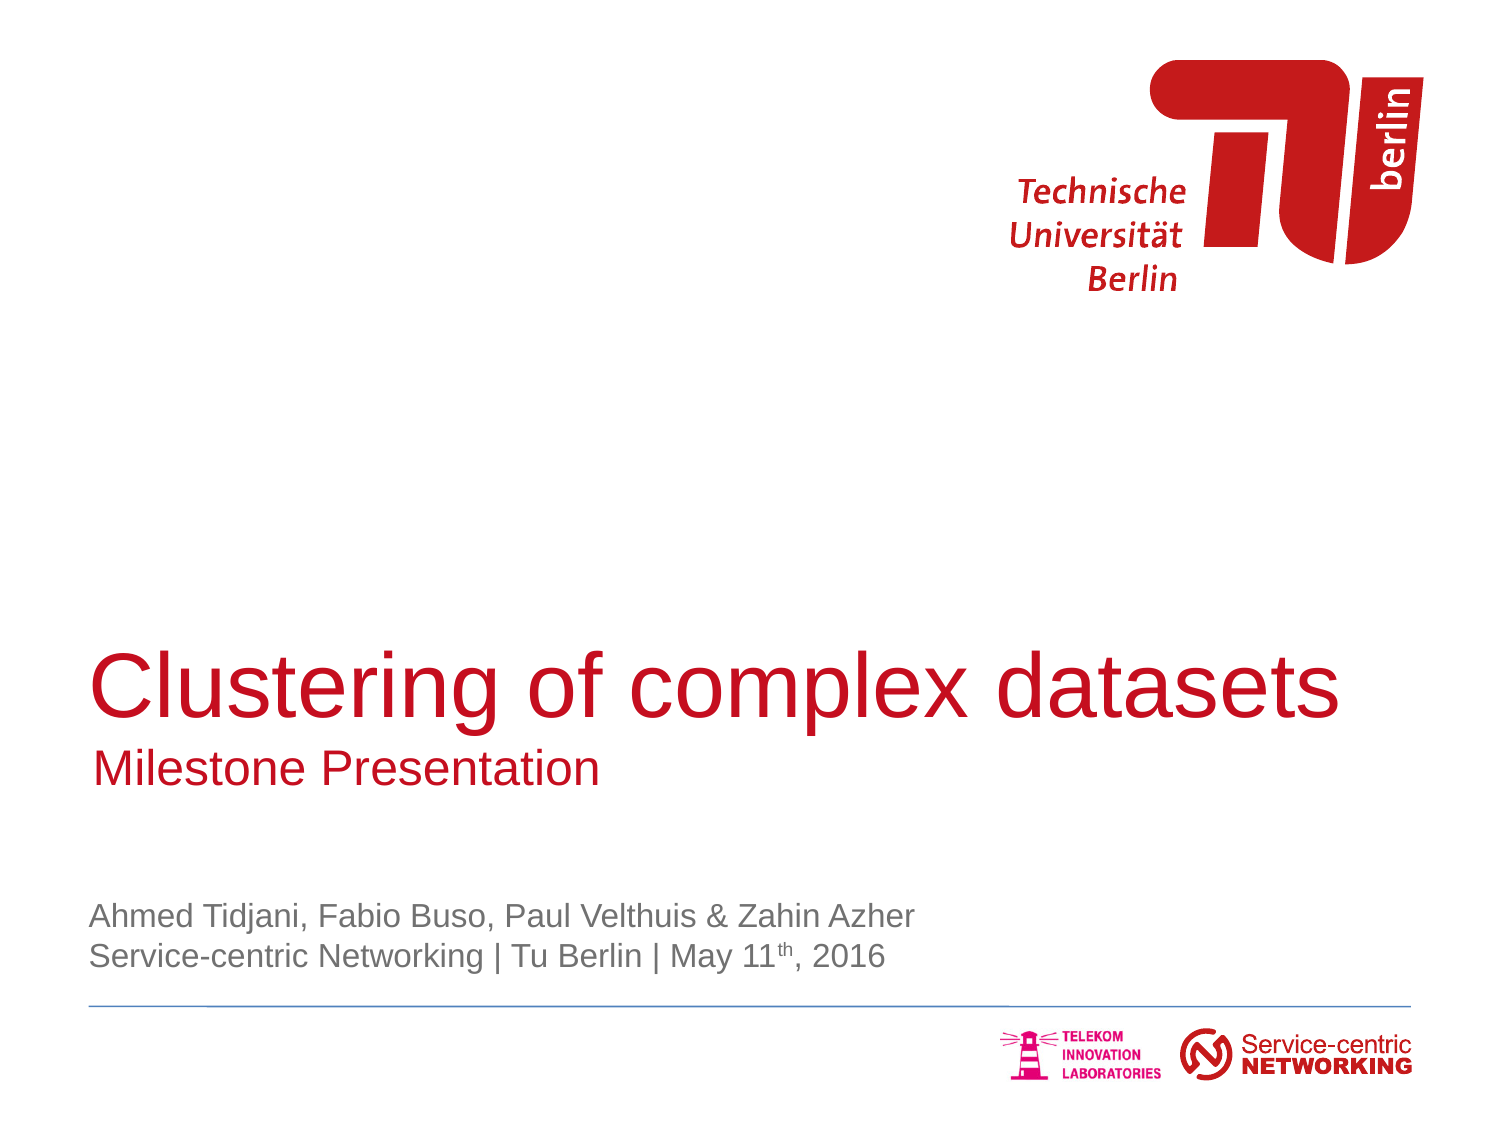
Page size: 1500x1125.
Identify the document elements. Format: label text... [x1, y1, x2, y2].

picture [1000, 1028, 1161, 1082]
text_box Ahmed Tidjani, Fabio Buso, Paul Velthuis & Zahin Azher Service-centric Networking | Tu Berlin | May 11th, 2016 [88, 899, 1411, 975]
text_box Clustering of complex datasets Milestone Presentation [88, 625, 1411, 868]
